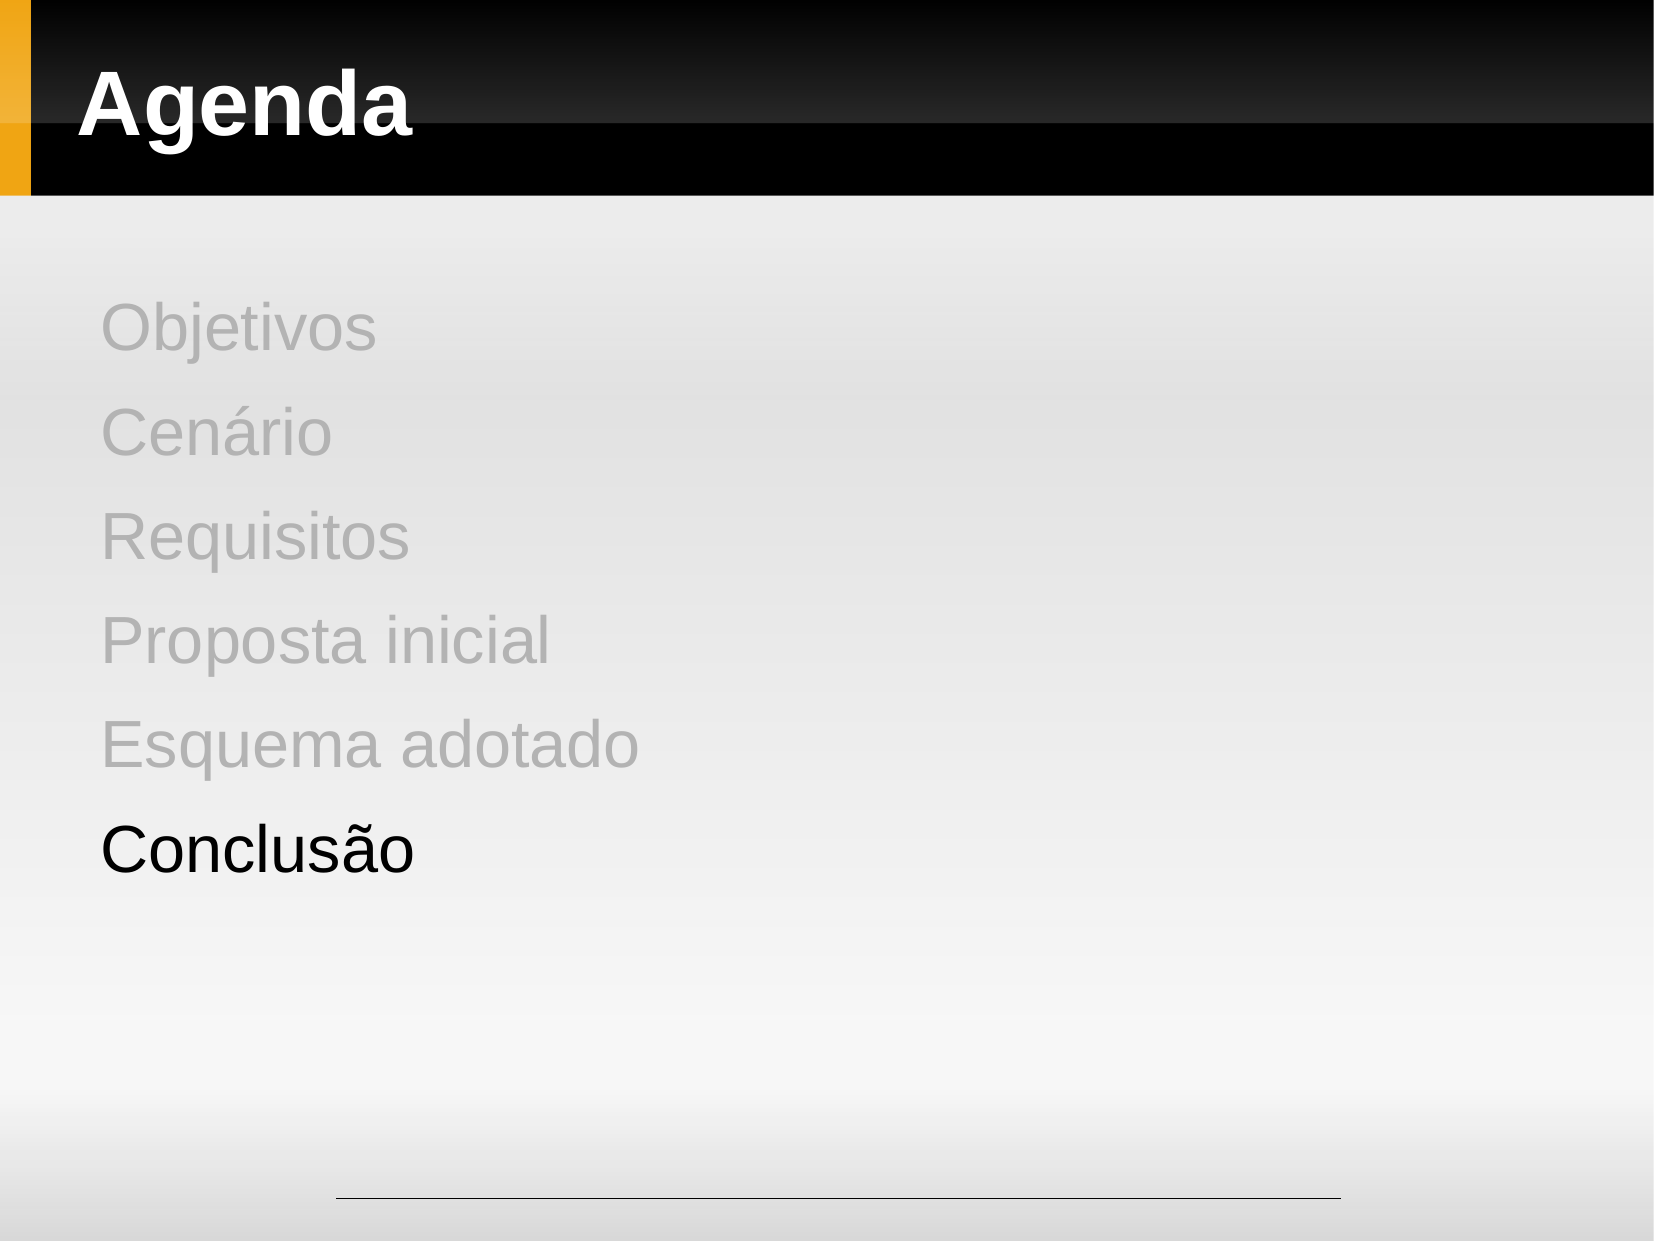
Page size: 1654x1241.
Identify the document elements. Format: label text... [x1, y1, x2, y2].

list Objetivos Cenário Requisitos Proposta inicial Esquema adotado Conclusão [82, 290, 1571, 1094]
title Agenda [76, 0, 1565, 208]
picture [0, 0, 1654, 1241]
